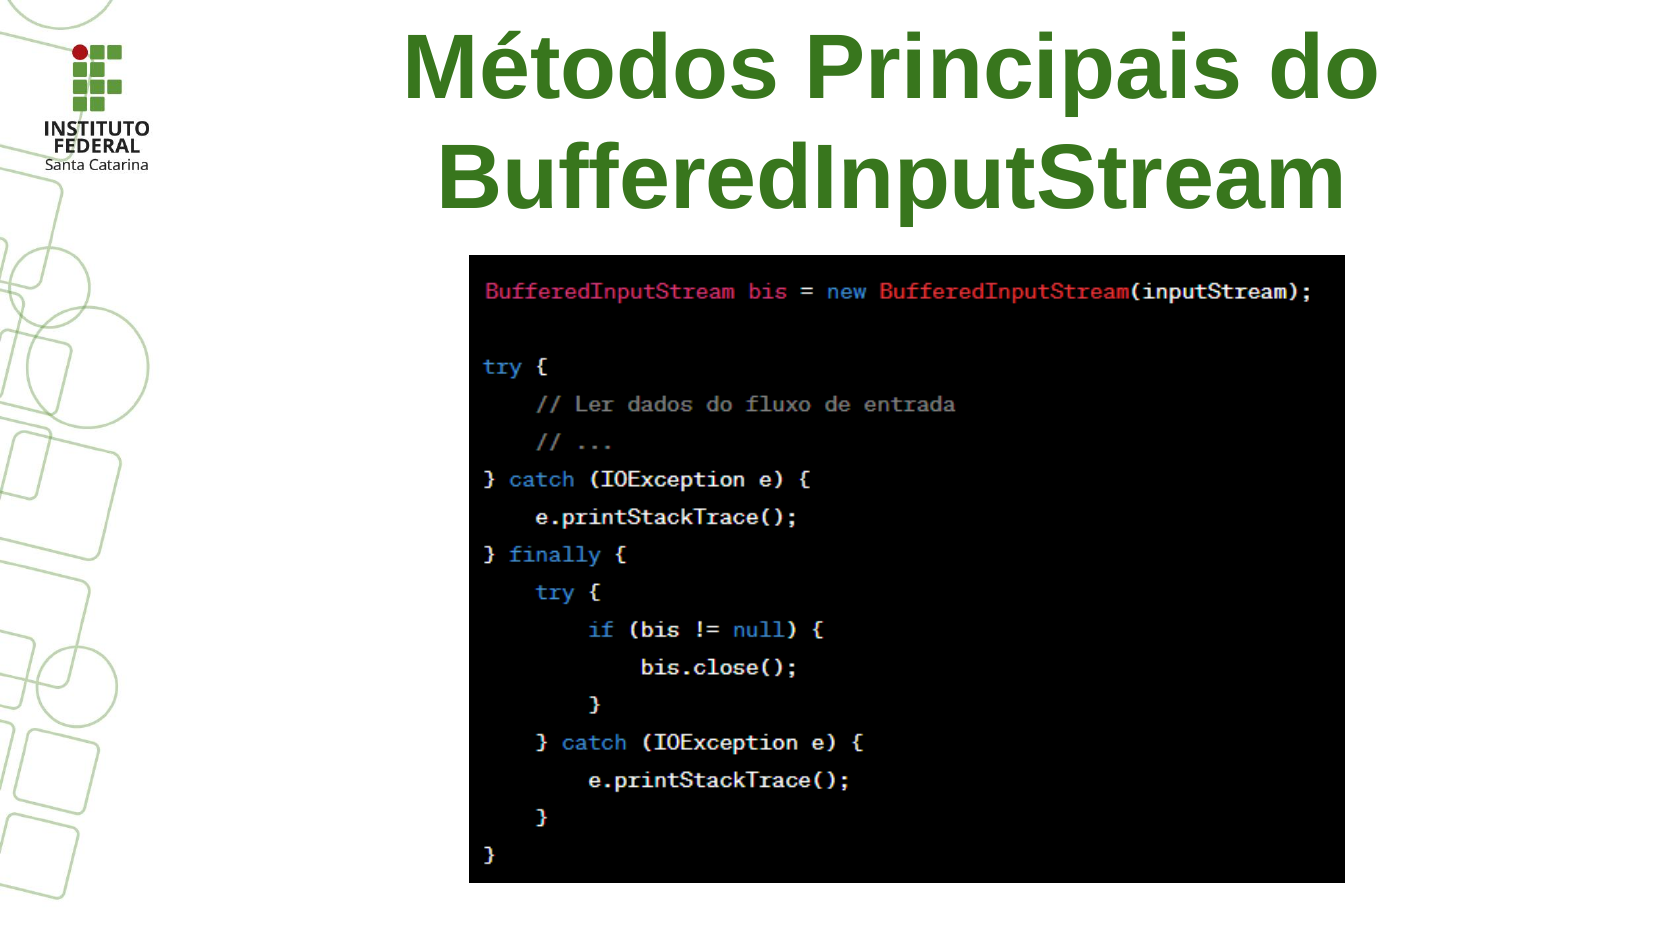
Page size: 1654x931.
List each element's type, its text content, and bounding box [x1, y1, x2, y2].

picture [0, 0, 1345, 931]
title Métodos Principais do BufferedInputStream [181, 29, 1603, 205]
